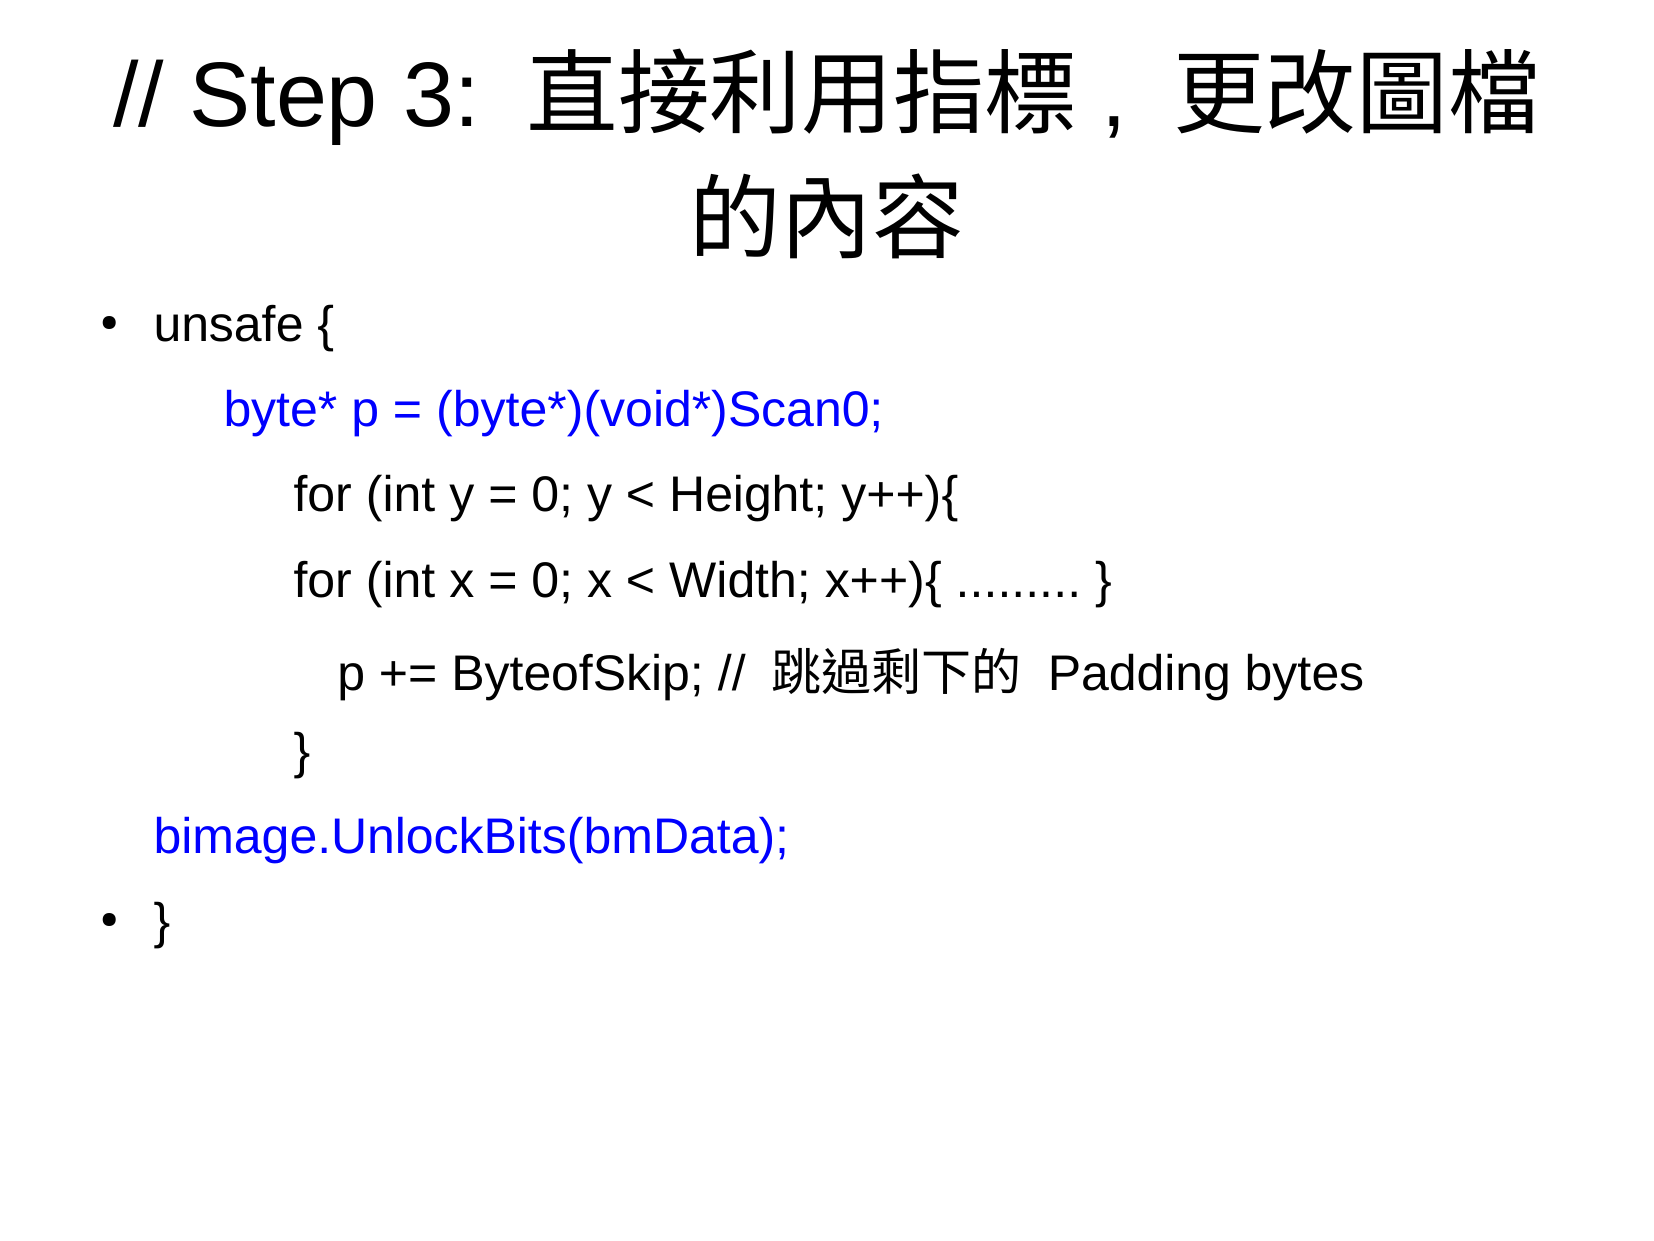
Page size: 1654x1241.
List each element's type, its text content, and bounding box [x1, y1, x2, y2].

list unsafe { byte* p = (byte*)(void*)Scan0; for (int y = 0; y < Height; y++){ for (int x = 0; x < Width; x++){ ......... } p += ByteofSkip; // 跳過剩下的 Padding bytes } bimage.UnlockBits(bmData); } [82, 296, 1571, 1115]
title // Step 3: 直接利用指標, 更改圖檔的內容 [82, 49, 1571, 257]
